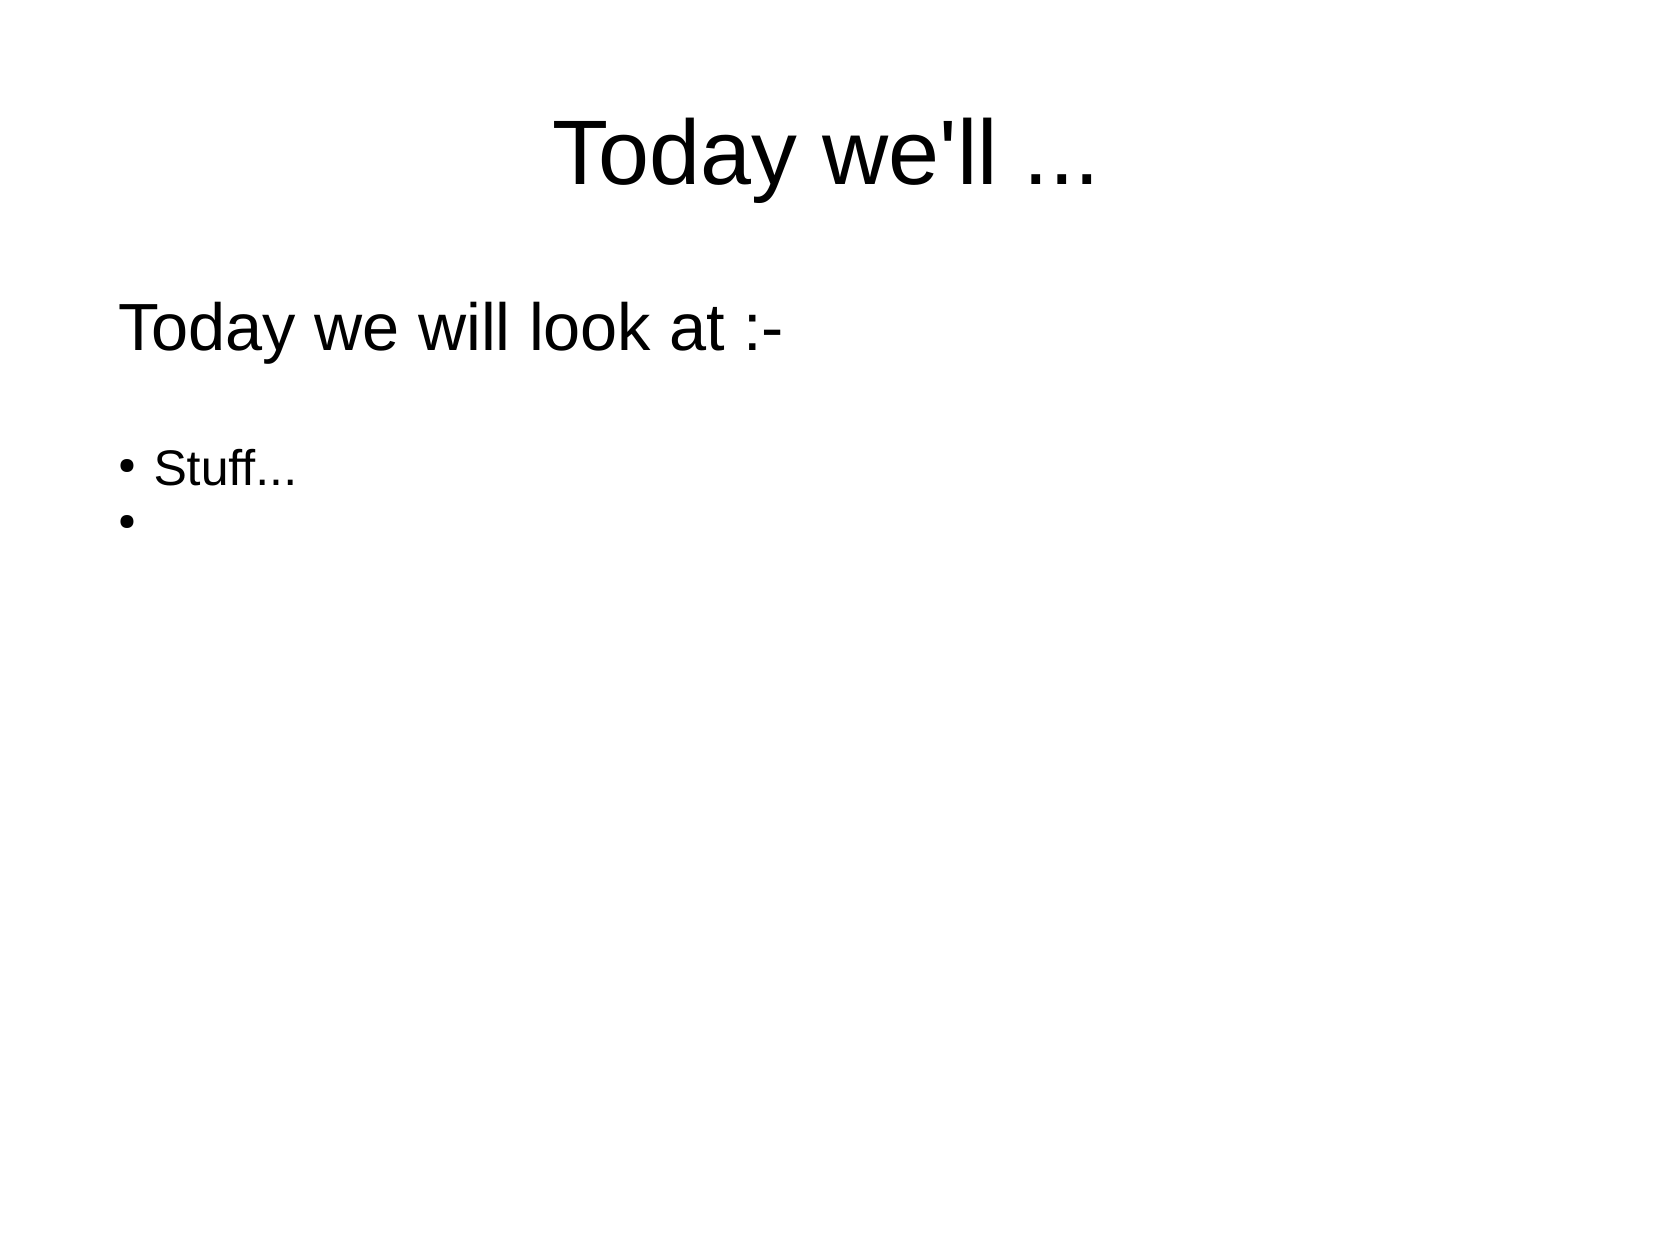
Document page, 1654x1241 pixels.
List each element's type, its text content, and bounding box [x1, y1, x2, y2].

subtitle Today we will look at :- Stuff... [118, 290, 1538, 1010]
title Today we'll ... [82, 49, 1571, 257]
